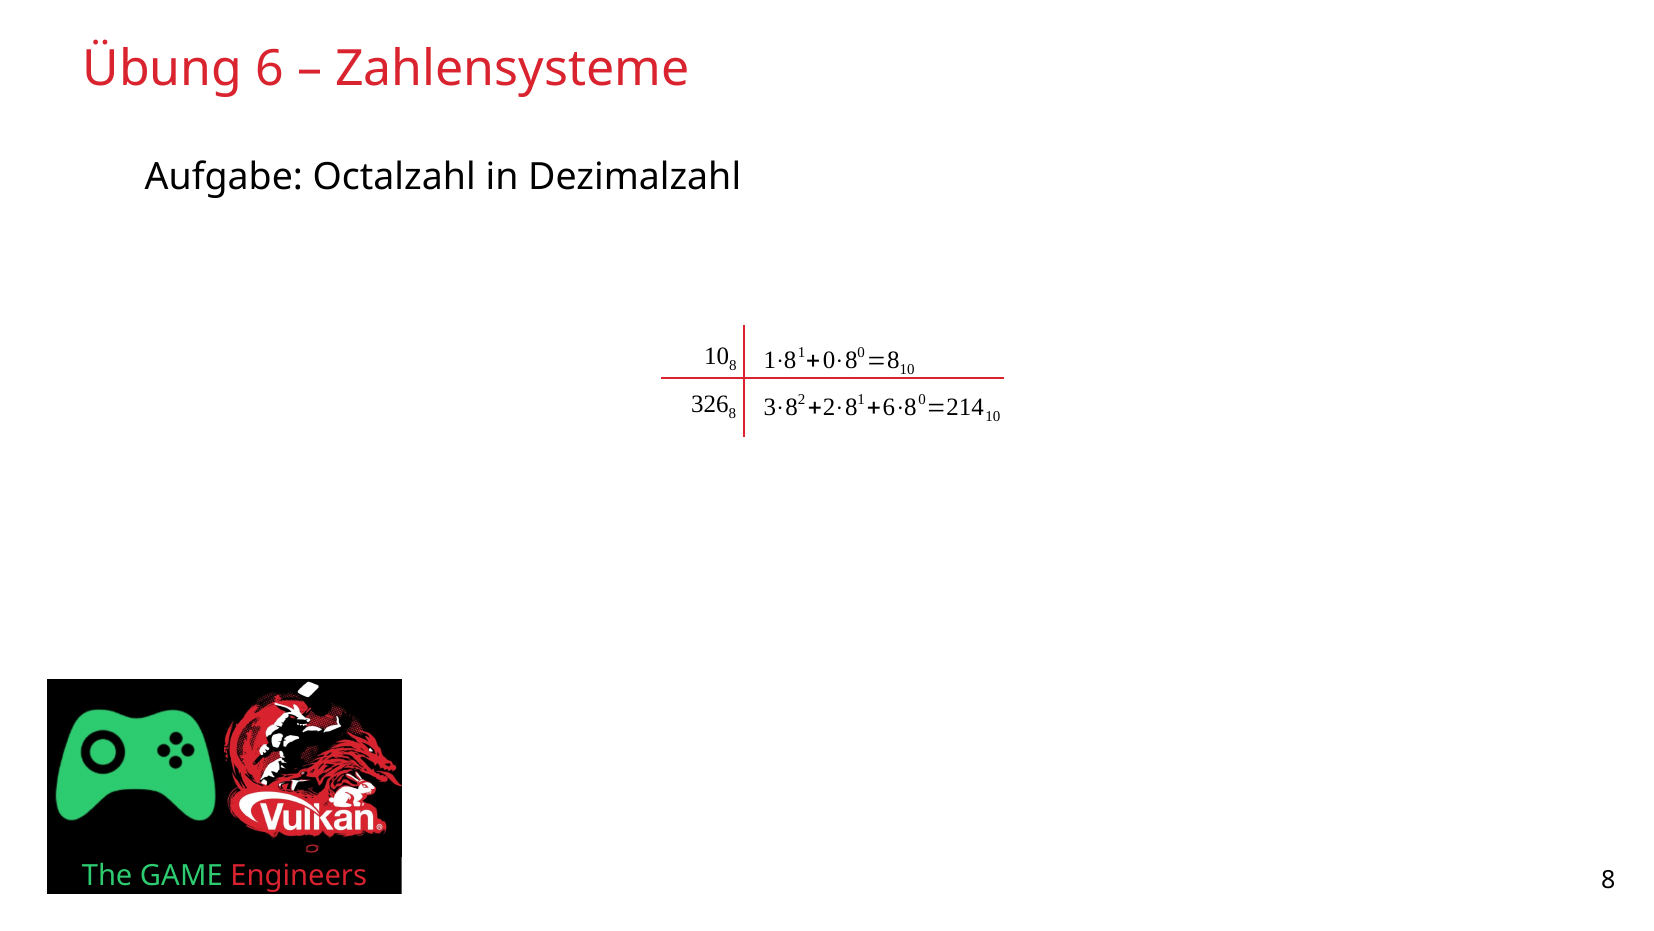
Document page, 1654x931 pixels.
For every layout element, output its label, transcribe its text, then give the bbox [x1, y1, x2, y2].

text_box Aufgabe: Octalzahl in Dezimalzahl [129, 141, 1489, 245]
chart [697, 342, 744, 374]
picture [47, 679, 402, 857]
chart [757, 343, 922, 378]
chart [685, 390, 744, 423]
title Übung 6 – Zahlensysteme [82, 36, 1571, 96]
chart [757, 390, 1007, 426]
